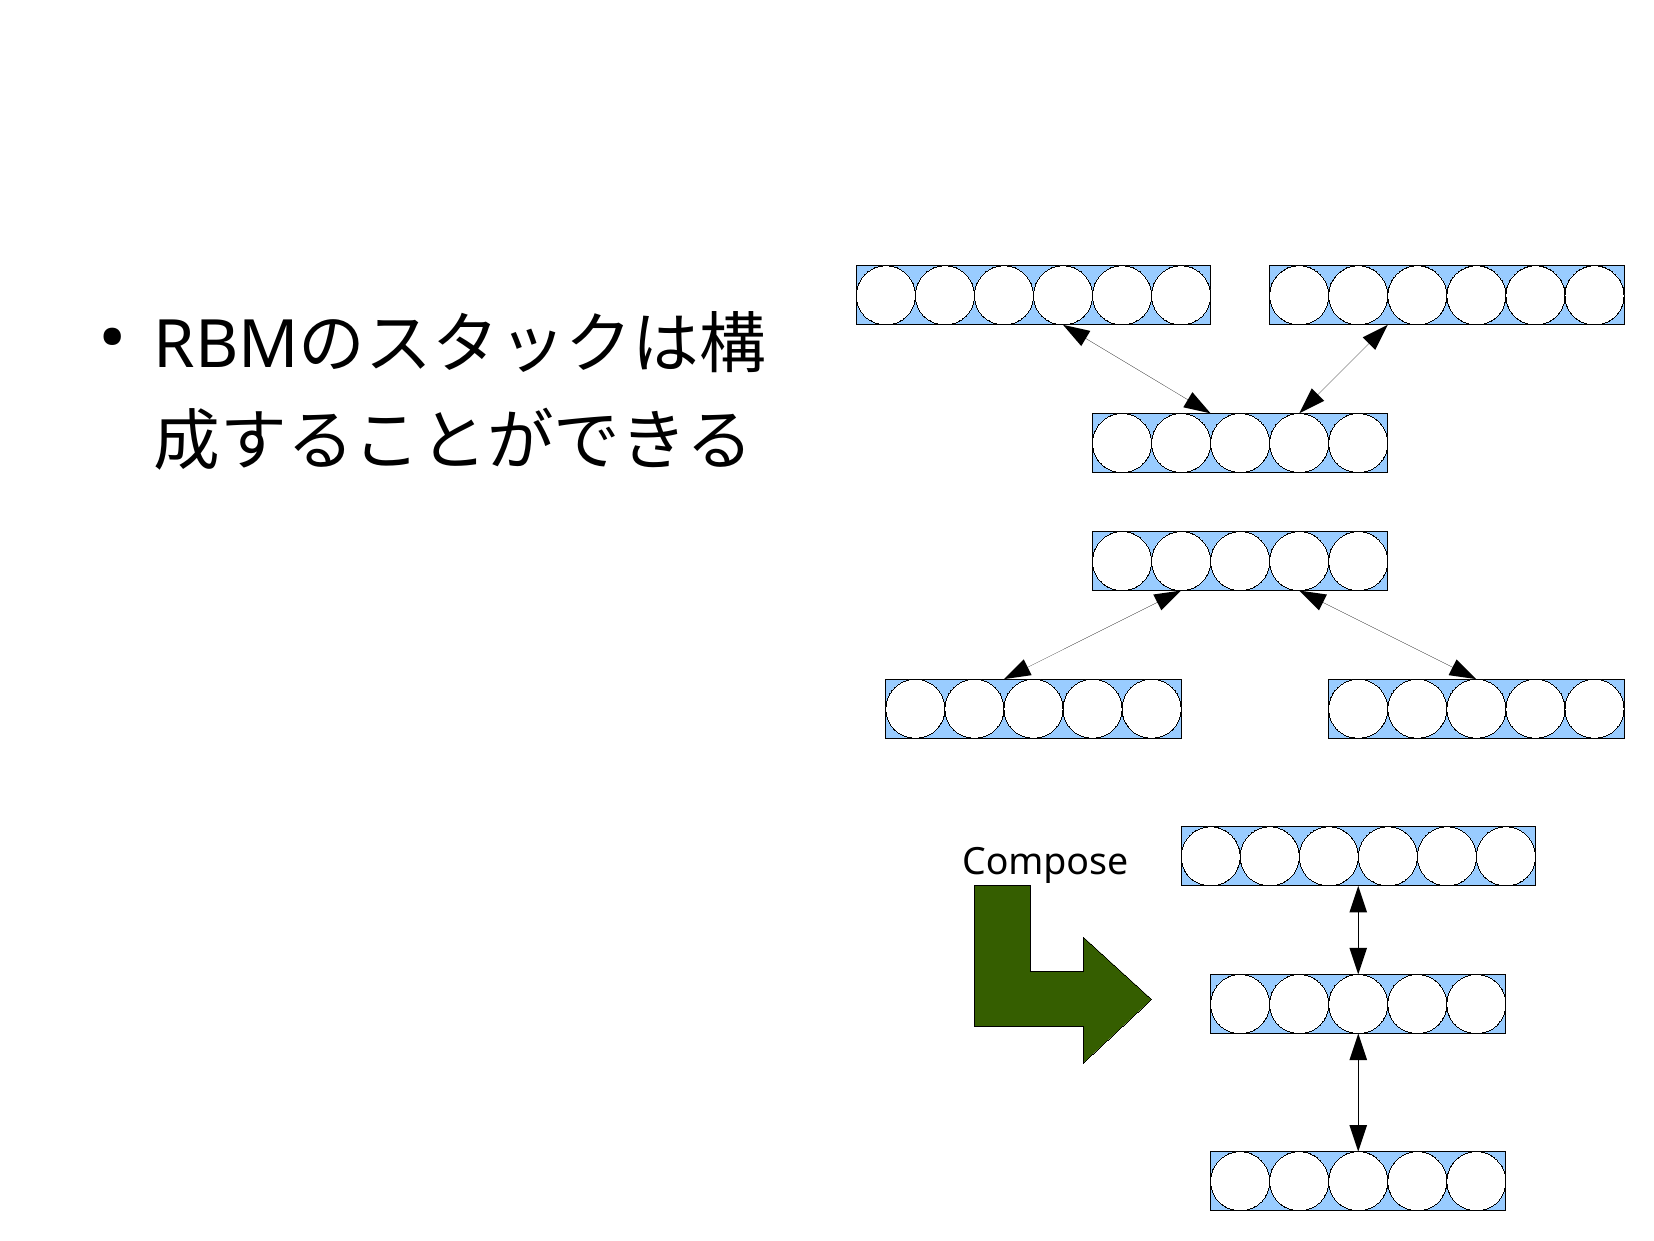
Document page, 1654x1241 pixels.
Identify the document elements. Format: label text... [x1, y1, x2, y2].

list RBMのスタックは構成することができる [82, 290, 827, 1109]
text_box [885, 679, 1182, 739]
text_box [1181, 826, 1536, 886]
text_box [1328, 679, 1625, 739]
text_box [1092, 413, 1388, 473]
text_box [1210, 1151, 1506, 1211]
text_box [1092, 531, 1388, 591]
text_box [856, 265, 1211, 325]
text_box [1210, 974, 1506, 1034]
text_box Compose [947, 826, 1123, 880]
text_box [1269, 265, 1625, 325]
text_box [974, 885, 1152, 1064]
